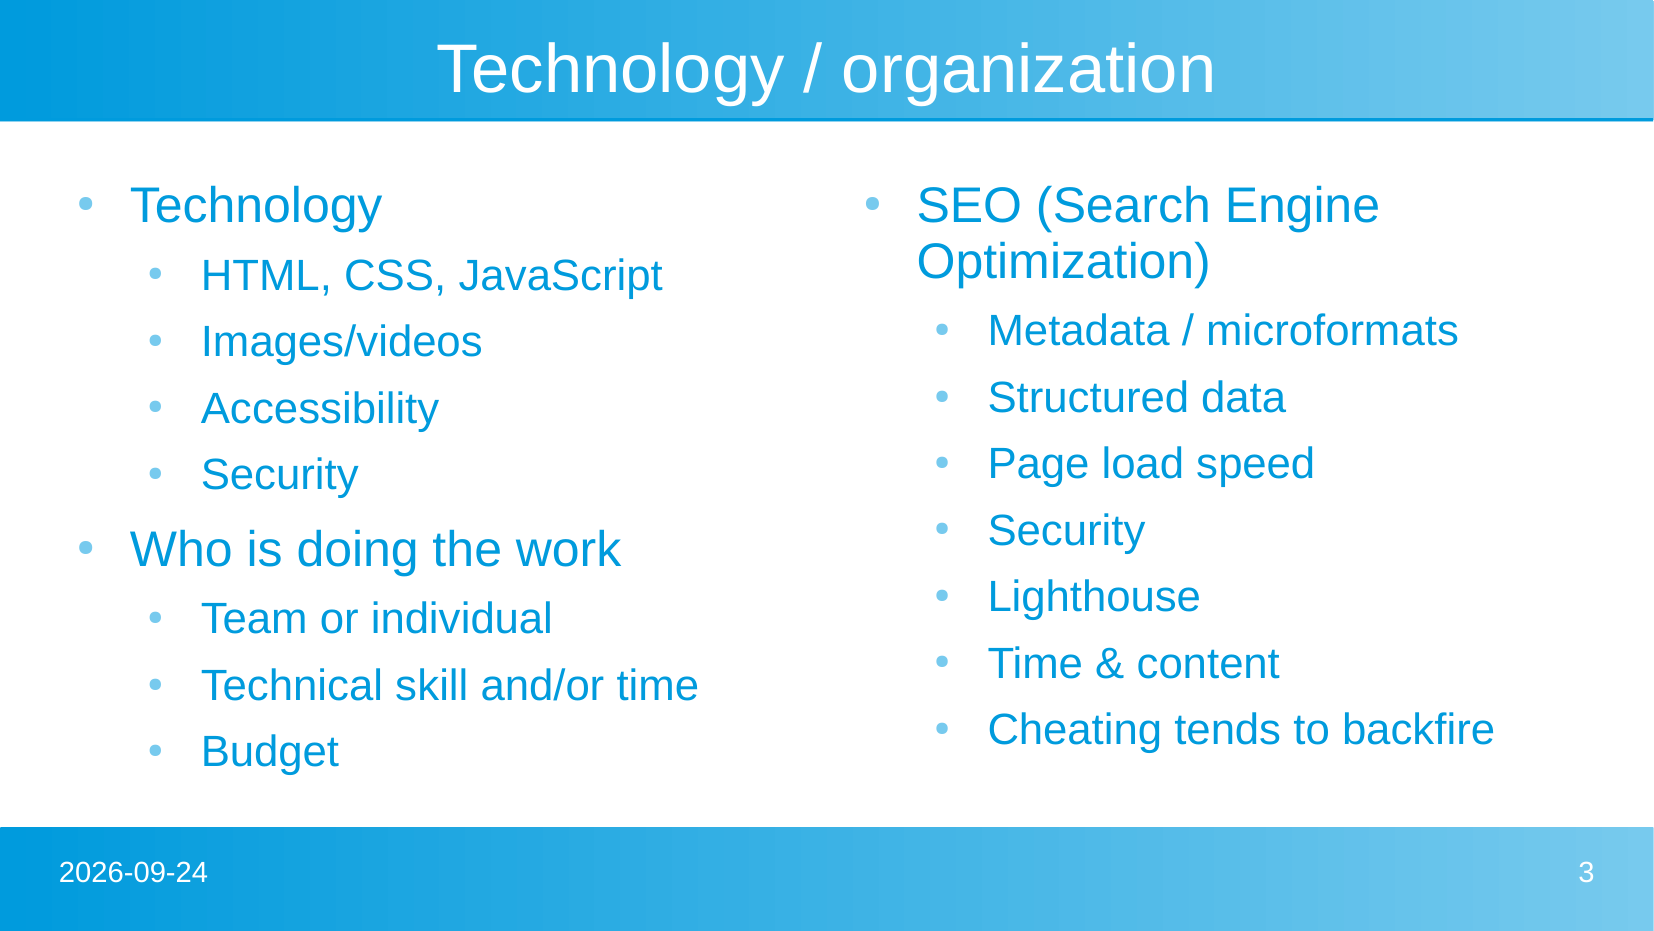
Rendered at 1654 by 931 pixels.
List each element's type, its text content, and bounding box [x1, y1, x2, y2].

list Technology HTML, CSS, JavaScript Images/videos Accessibility Security Who is doing the work Team or individual Technical skill and/or time Budget [59, 177, 809, 768]
title Technology / organization [59, 29, 1595, 108]
list SEO (Search Engine Optimization) Metadata / microformats Structured data Page load speed Security Lighthouse Time & content Cheating tends to backfire [845, 177, 1596, 768]
